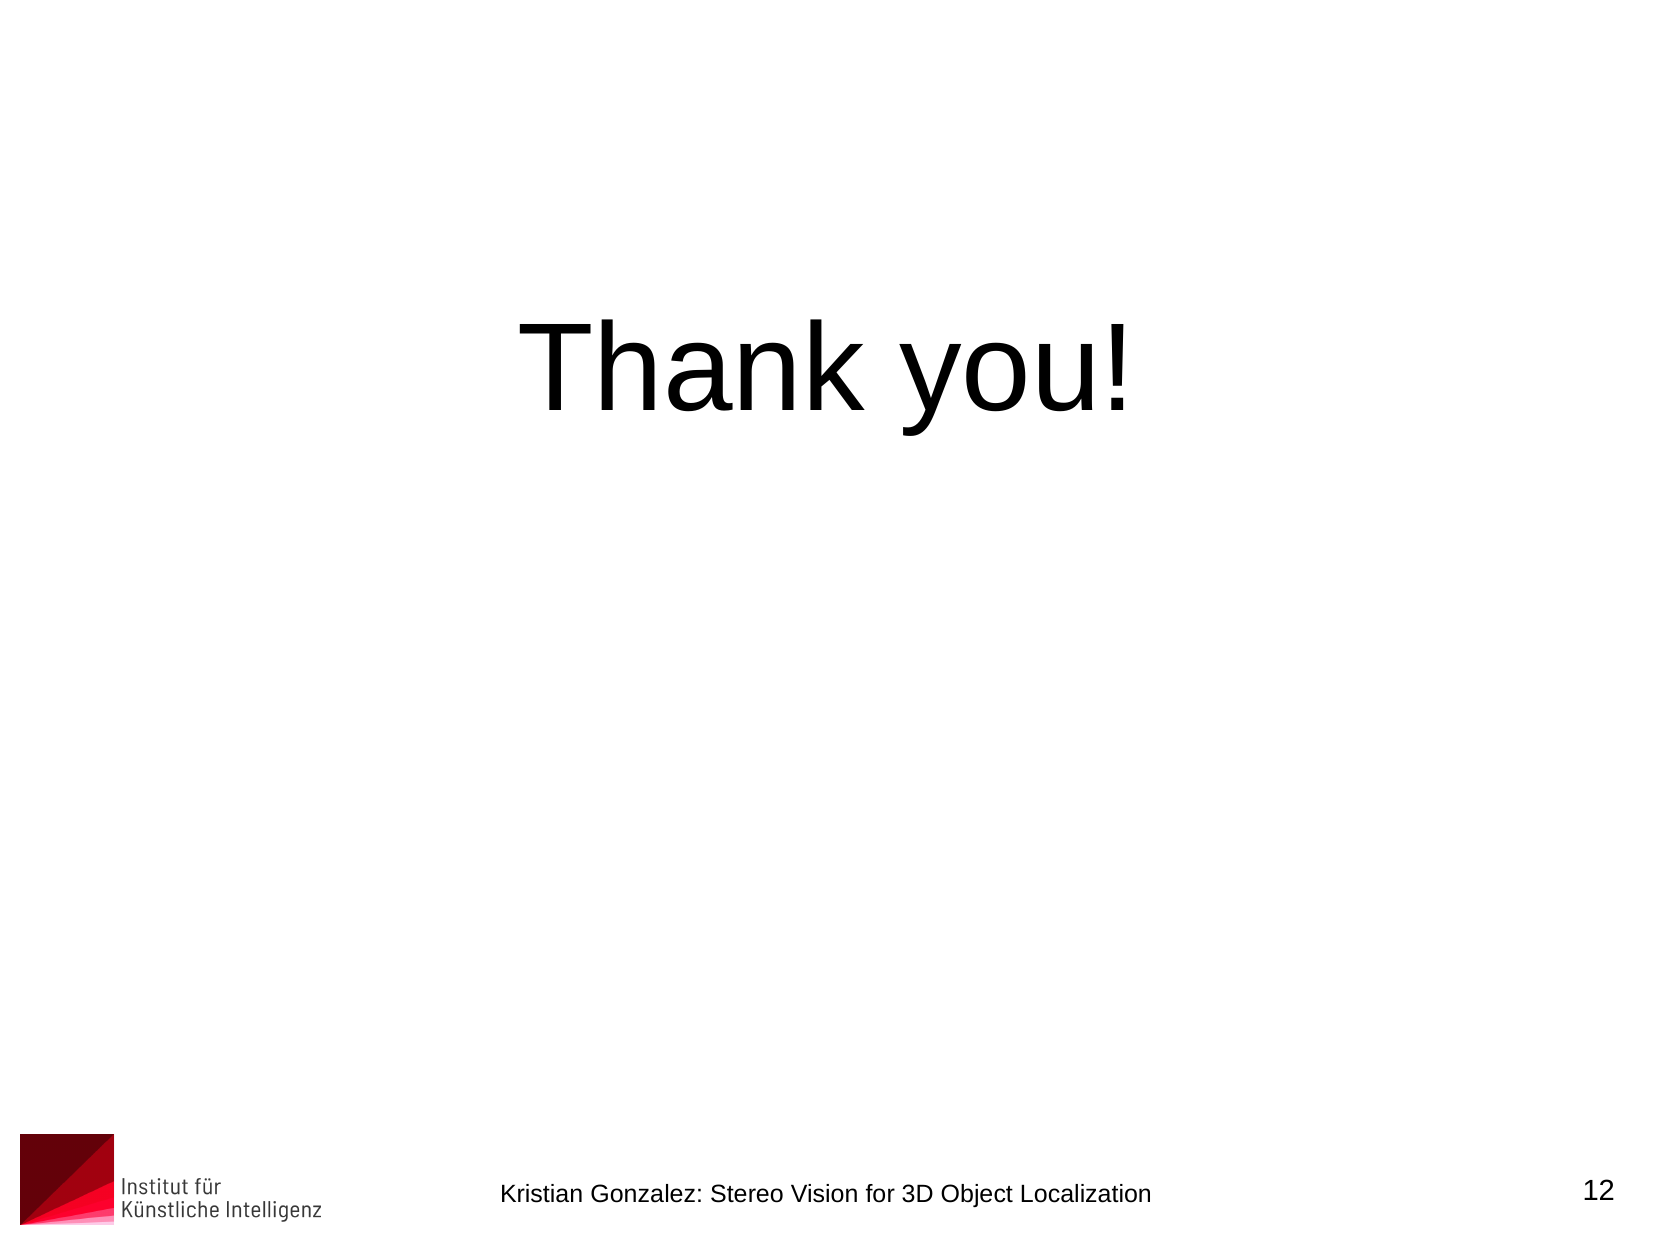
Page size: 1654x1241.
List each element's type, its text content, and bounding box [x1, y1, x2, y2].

subtitle Thank you! [170, 53, 1483, 680]
picture [20, 1134, 321, 1225]
